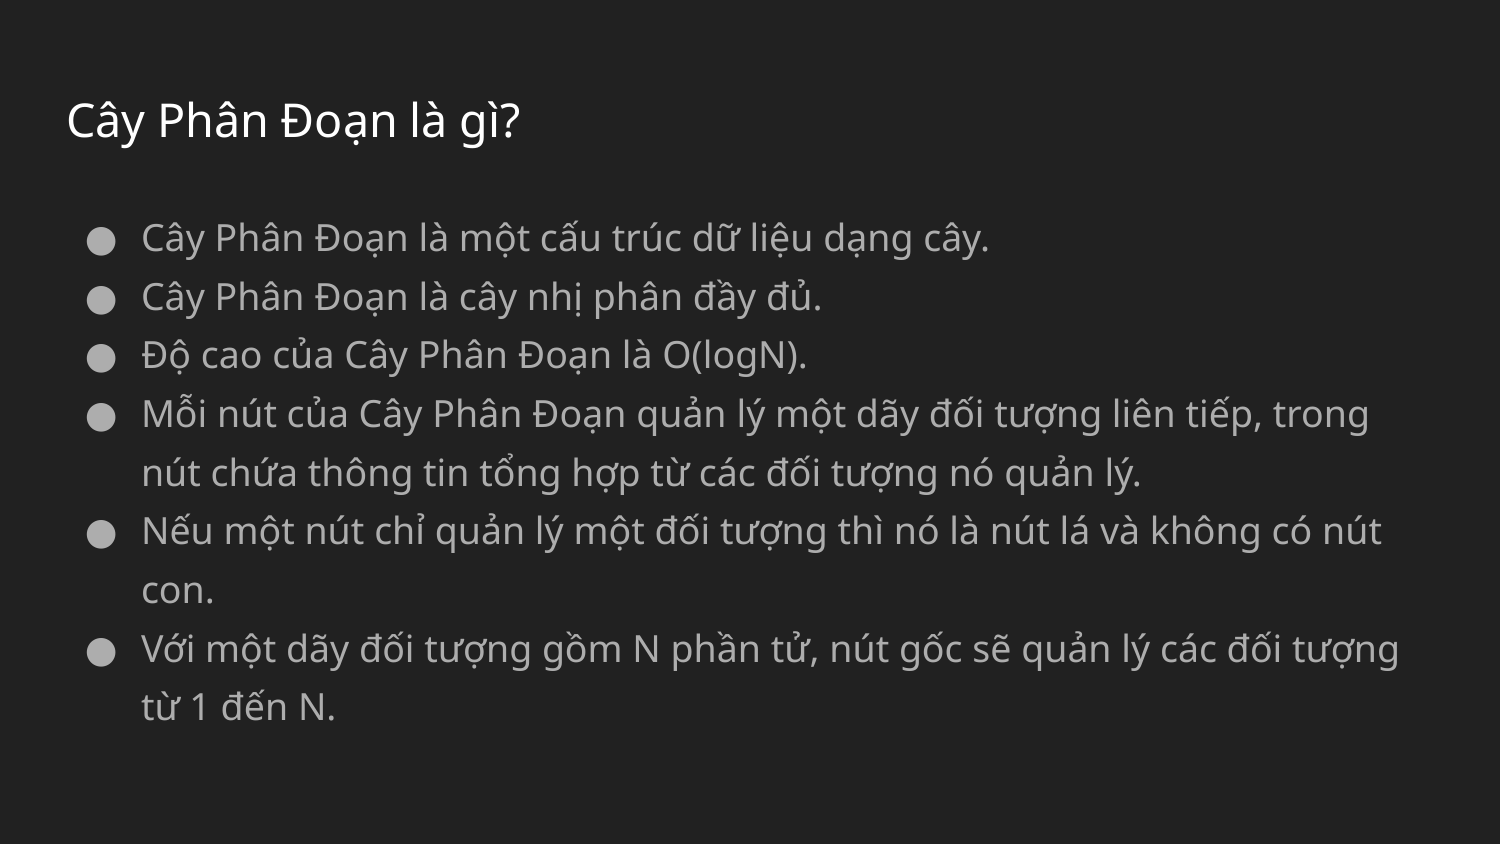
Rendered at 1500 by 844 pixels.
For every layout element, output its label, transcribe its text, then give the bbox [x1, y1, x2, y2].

list Cây Phân Đoạn là một cấu trúc dữ liệu dạng cây. Cây Phân Đoạn là cây nhị phân đầy đủ. Độ cao của Cây Phân Đoạn là O(logN). Mỗi nút của Cây Phân Đoạn quản lý một dãy đối tượng liên tiếp, trong nút chứa thông tin tổng hợp từ các đối tượng nó quản lý. Nếu một nút chỉ quản lý một đối tượng thì nó là nút lá và không có nút con. Với một dãy đối tượng gồm N phần tử, nút gốc sẽ quản lý các đối tượng từ 1 đến N. [51, 189, 1449, 750]
title Cây Phân Đoạn là gì? [51, 72, 1449, 167]
